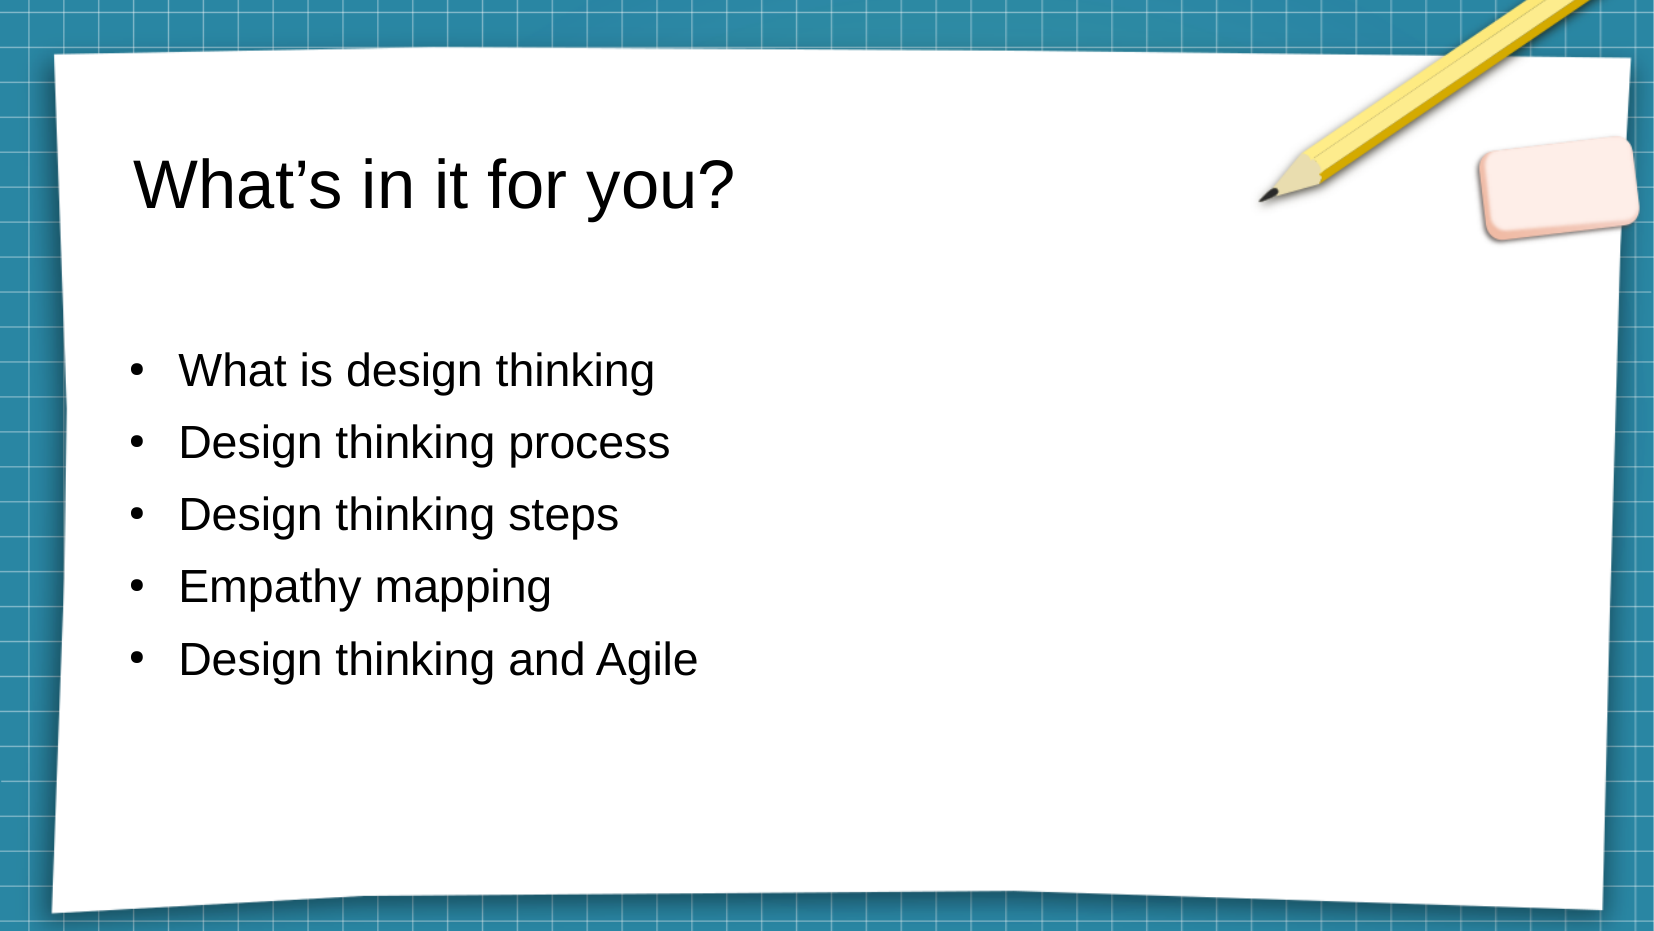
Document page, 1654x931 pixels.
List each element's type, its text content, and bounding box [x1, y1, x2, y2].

title What’s in it for you? [82, 107, 788, 263]
picture [0, 0, 1654, 931]
list What is design thinking Design thinking process Design thinking steps Empathy mapping Design thinking and Agile [112, 344, 1459, 689]
